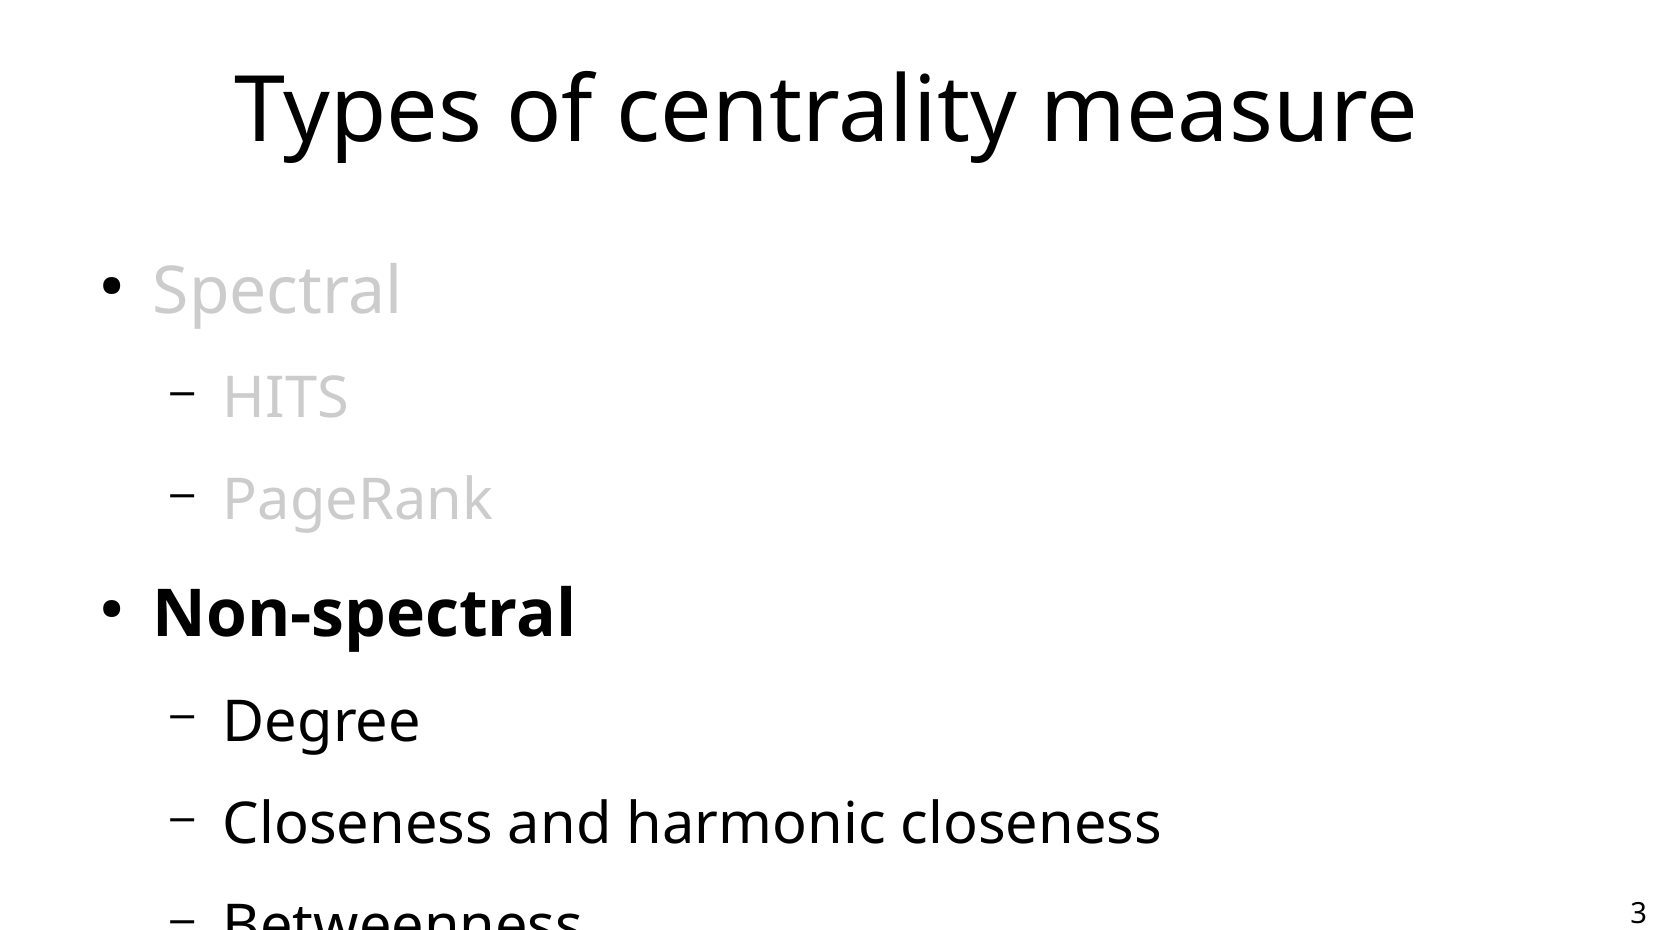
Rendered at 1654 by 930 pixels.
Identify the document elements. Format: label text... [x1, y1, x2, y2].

list Spectral HITS PageRank Non-spectral Degree Closeness and harmonic closeness Betweenness [82, 242, 1571, 930]
title Types of centrality measure [82, 2, 1571, 210]
